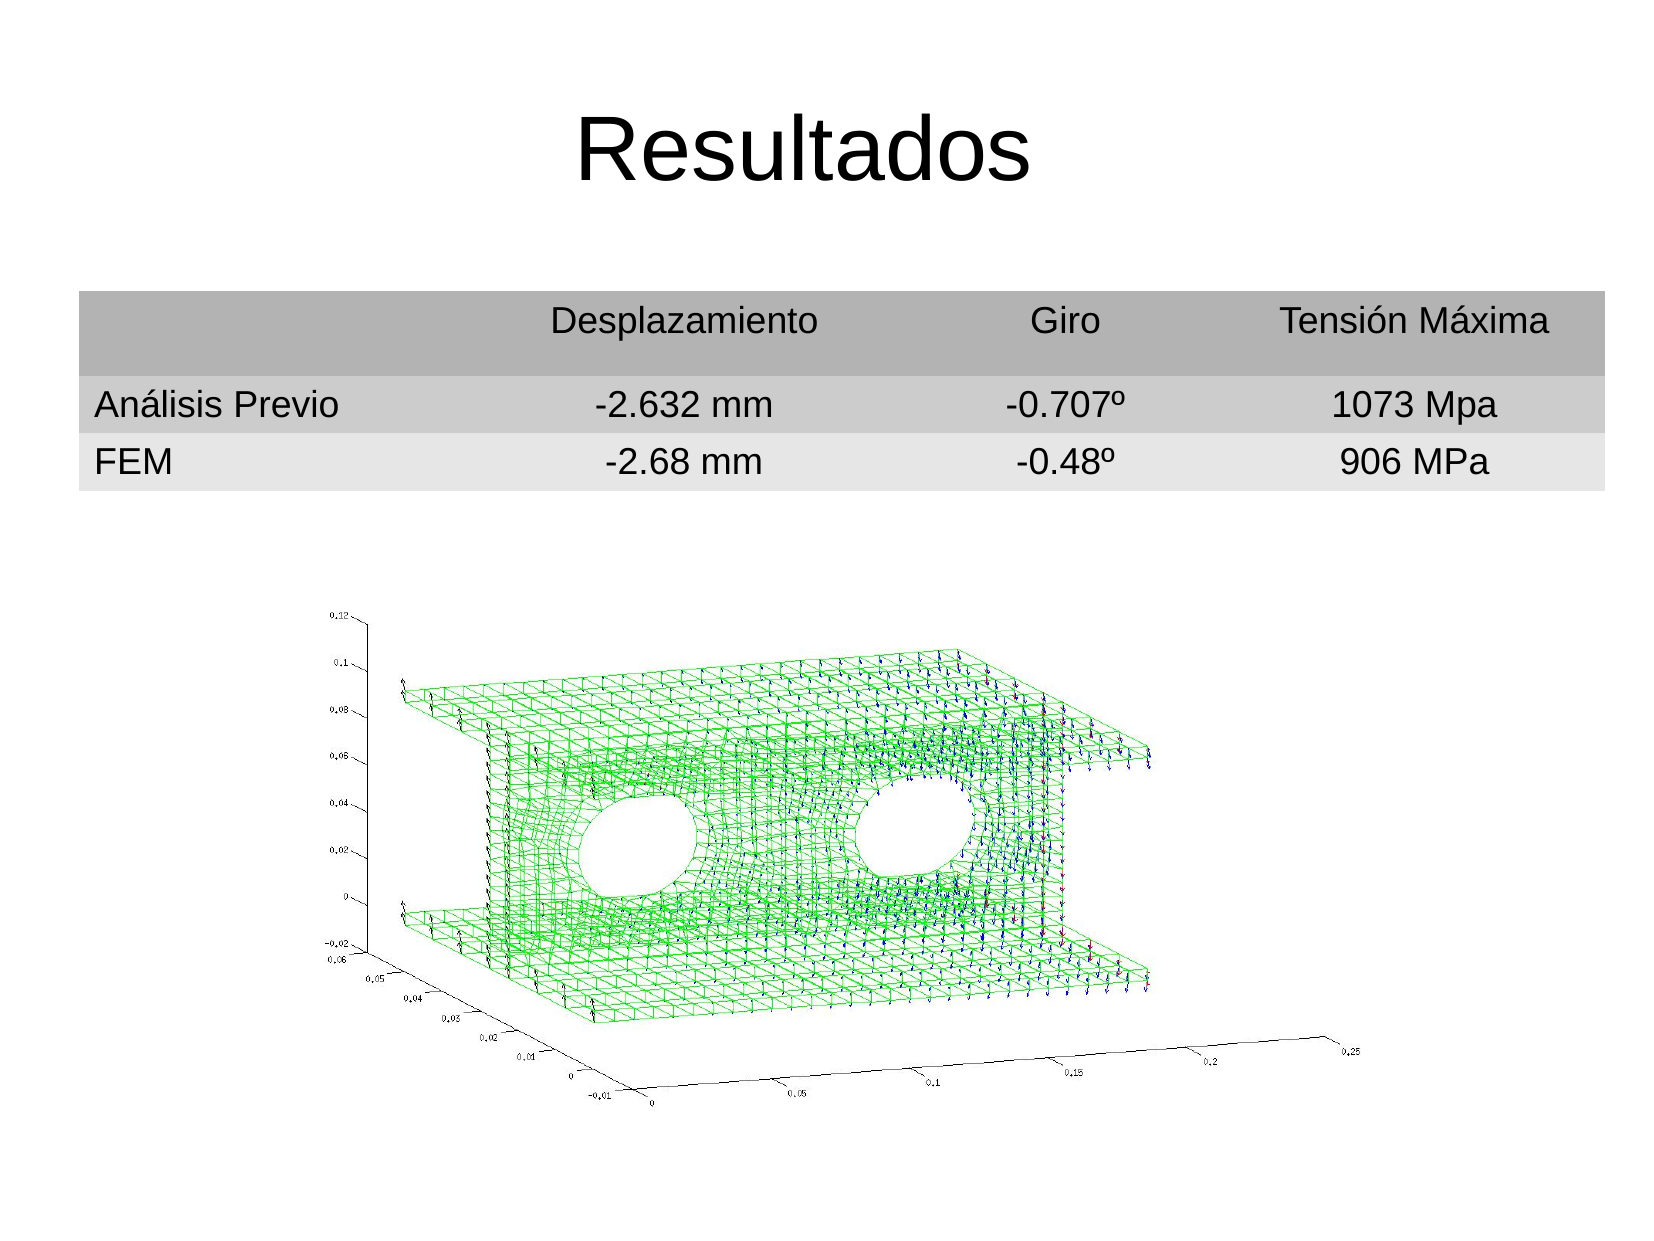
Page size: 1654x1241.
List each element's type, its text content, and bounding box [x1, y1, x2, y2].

table_header [79, 291, 461, 376]
title Resultados [60, 45, 1549, 253]
table_cell 906 MPa [1223, 433, 1605, 491]
table_header Tensión Máxima [1223, 291, 1605, 376]
table_cell -2.68 mm [461, 433, 908, 491]
table_cell FEM [79, 433, 461, 491]
table_cell 1073 Mpa [1223, 376, 1605, 433]
table_cell Análisis Previo [79, 376, 461, 433]
picture [300, 570, 1381, 1156]
table_cell -0.48º [908, 433, 1223, 491]
table_cell -0.707º [908, 376, 1223, 433]
table_cell -2.632 mm [461, 376, 908, 433]
table_header Giro [908, 291, 1223, 376]
table_header Desplazamiento [461, 291, 908, 376]
